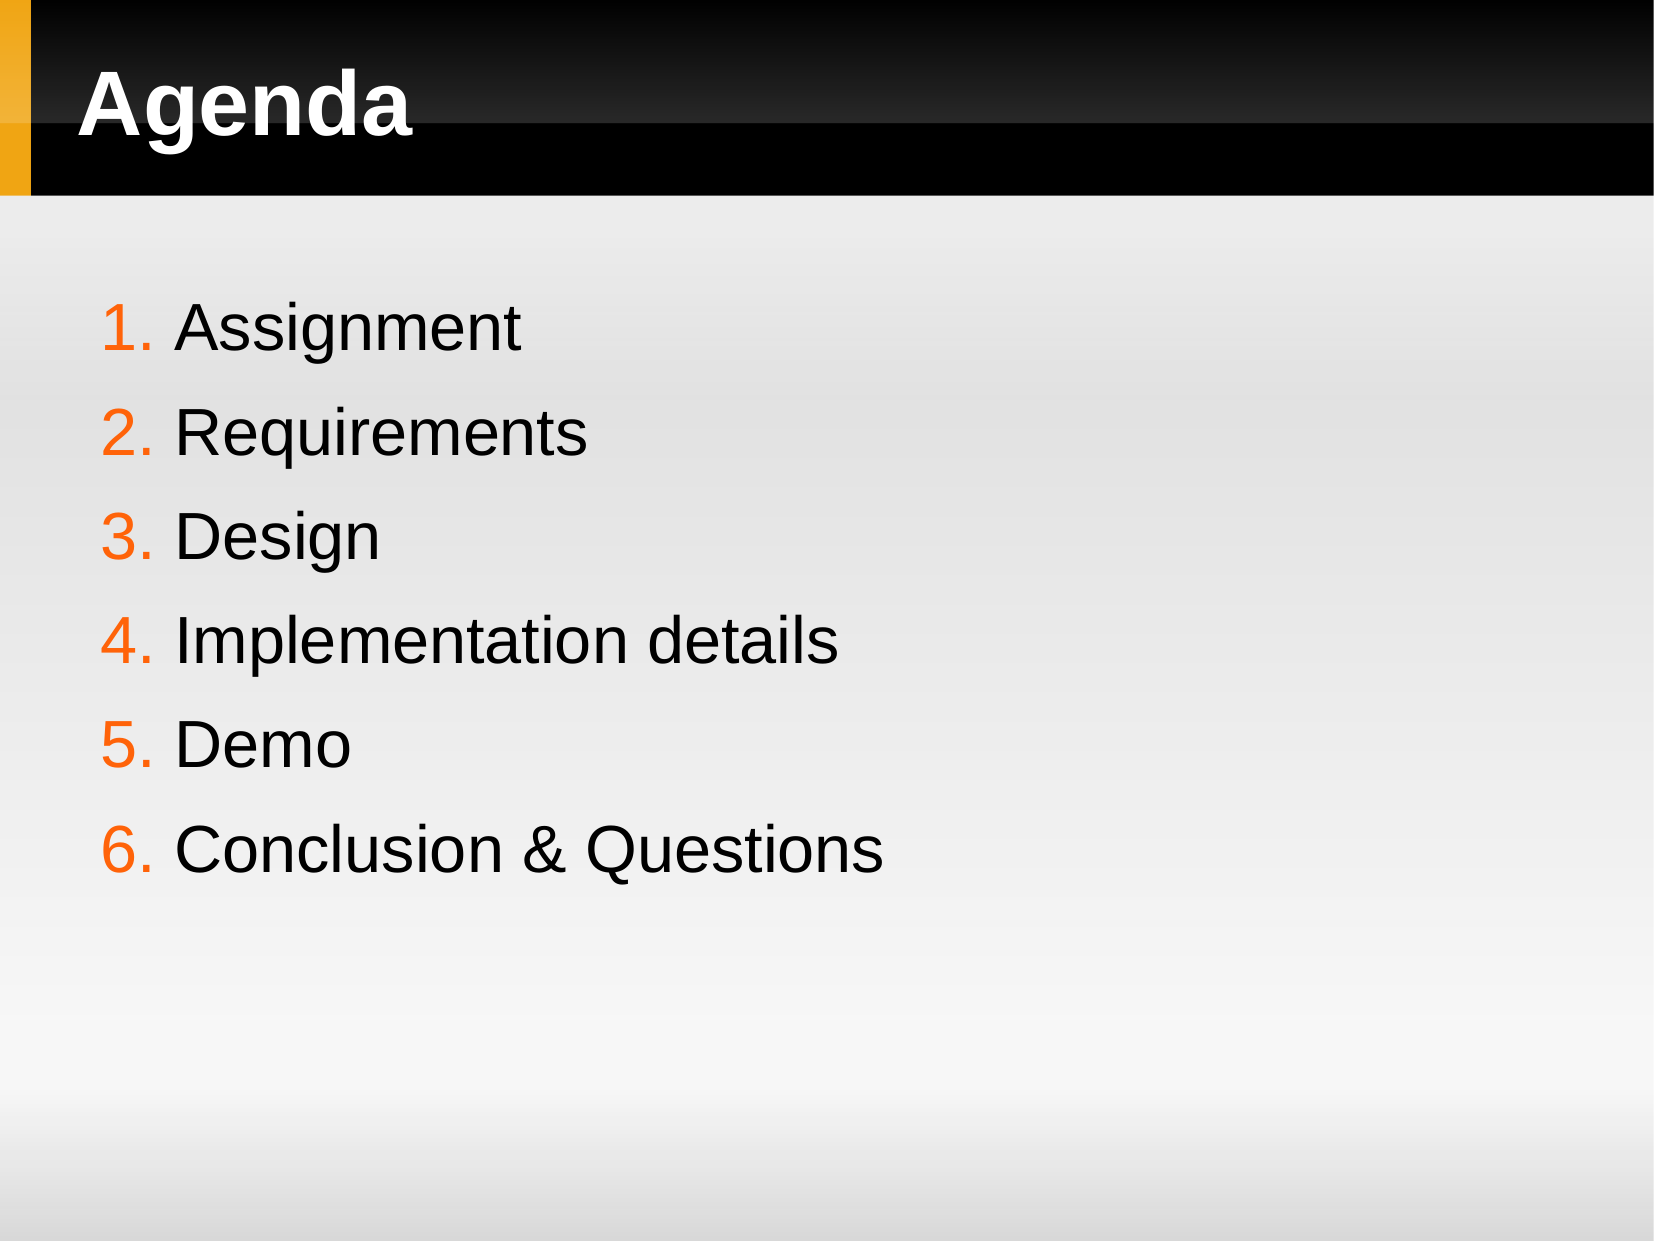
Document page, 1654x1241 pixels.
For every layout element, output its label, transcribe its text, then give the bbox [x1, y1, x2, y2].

title Agenda [76, 7, 1565, 200]
list Assignment Requirements Design Implementation details Demo Conclusion & Questions [82, 290, 1571, 1094]
picture [0, 0, 1654, 1241]
